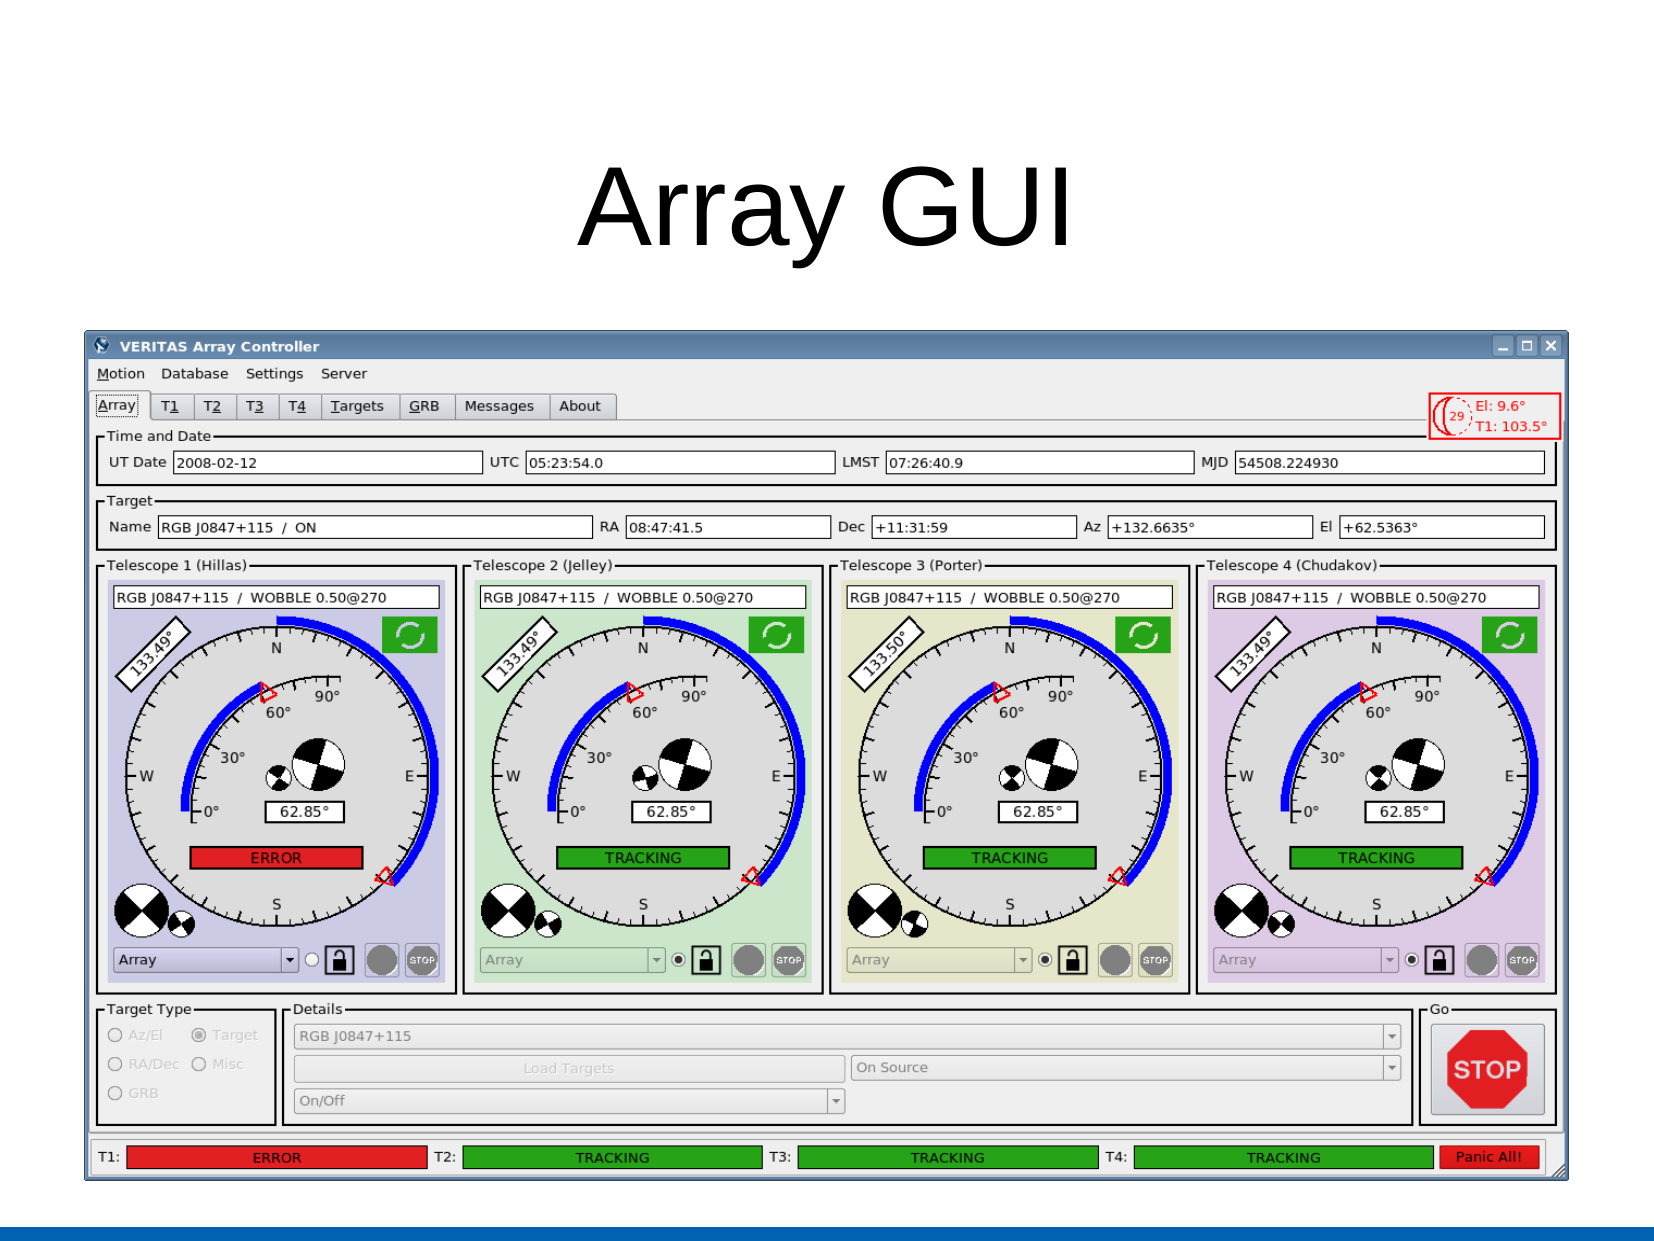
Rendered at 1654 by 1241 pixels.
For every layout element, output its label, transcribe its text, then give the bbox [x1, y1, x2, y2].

title Array GUI [121, 102, 1533, 311]
picture [84, 330, 1569, 1181]
